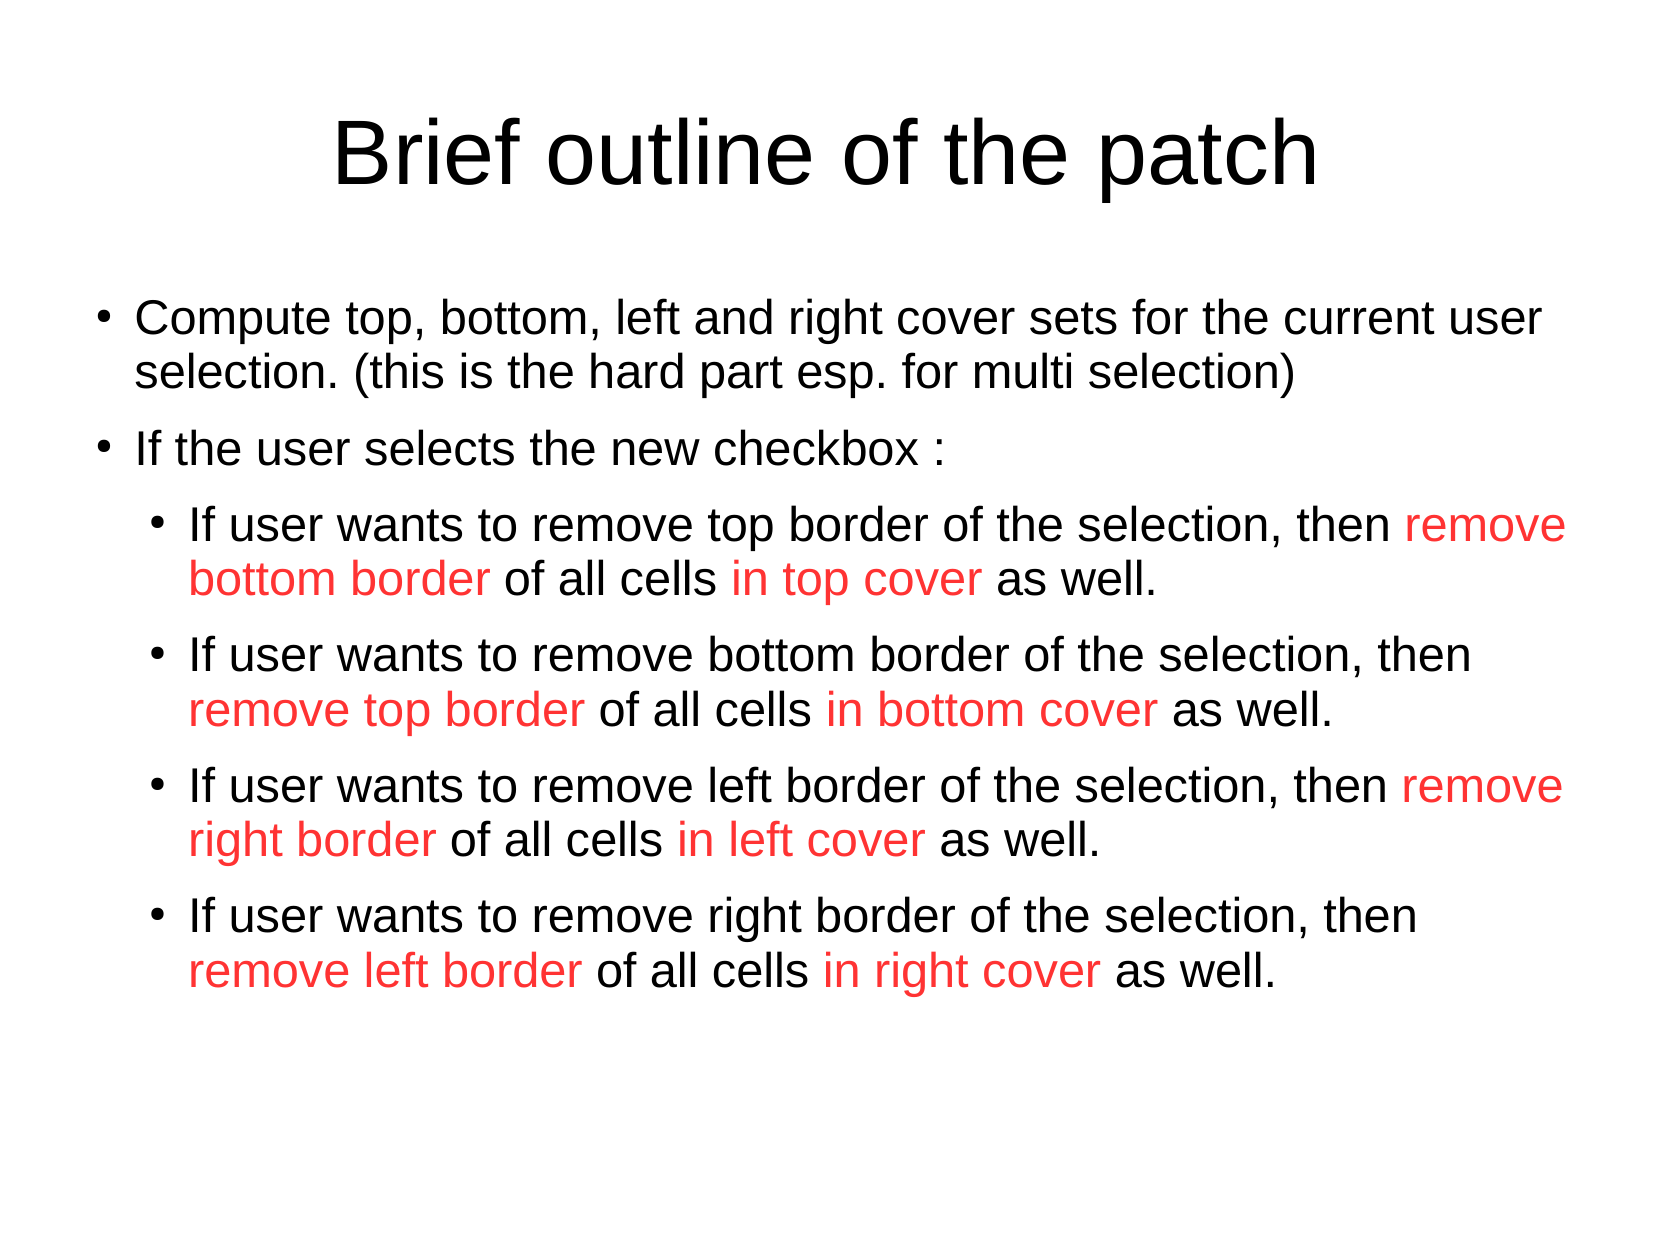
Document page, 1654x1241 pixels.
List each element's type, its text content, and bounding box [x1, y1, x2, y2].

list Compute top, bottom, left and right cover sets for the current user selection. (this is the hard part esp. for multi selection) If the user selects the new checkbox : If user wants to remove top border of the selection, then remove bottom border of all cells in top cover as well. If user wants to remove bottom border of the selection, then remove top border of all cells in bottom cover as well. If user wants to remove left border of the selection, then remove right border of all cells in left cover as well. If user wants to remove right border of the selection, then remove left border of all cells in right cover as well. [82, 290, 1571, 1010]
title Brief outline of the patch [82, 49, 1571, 257]
